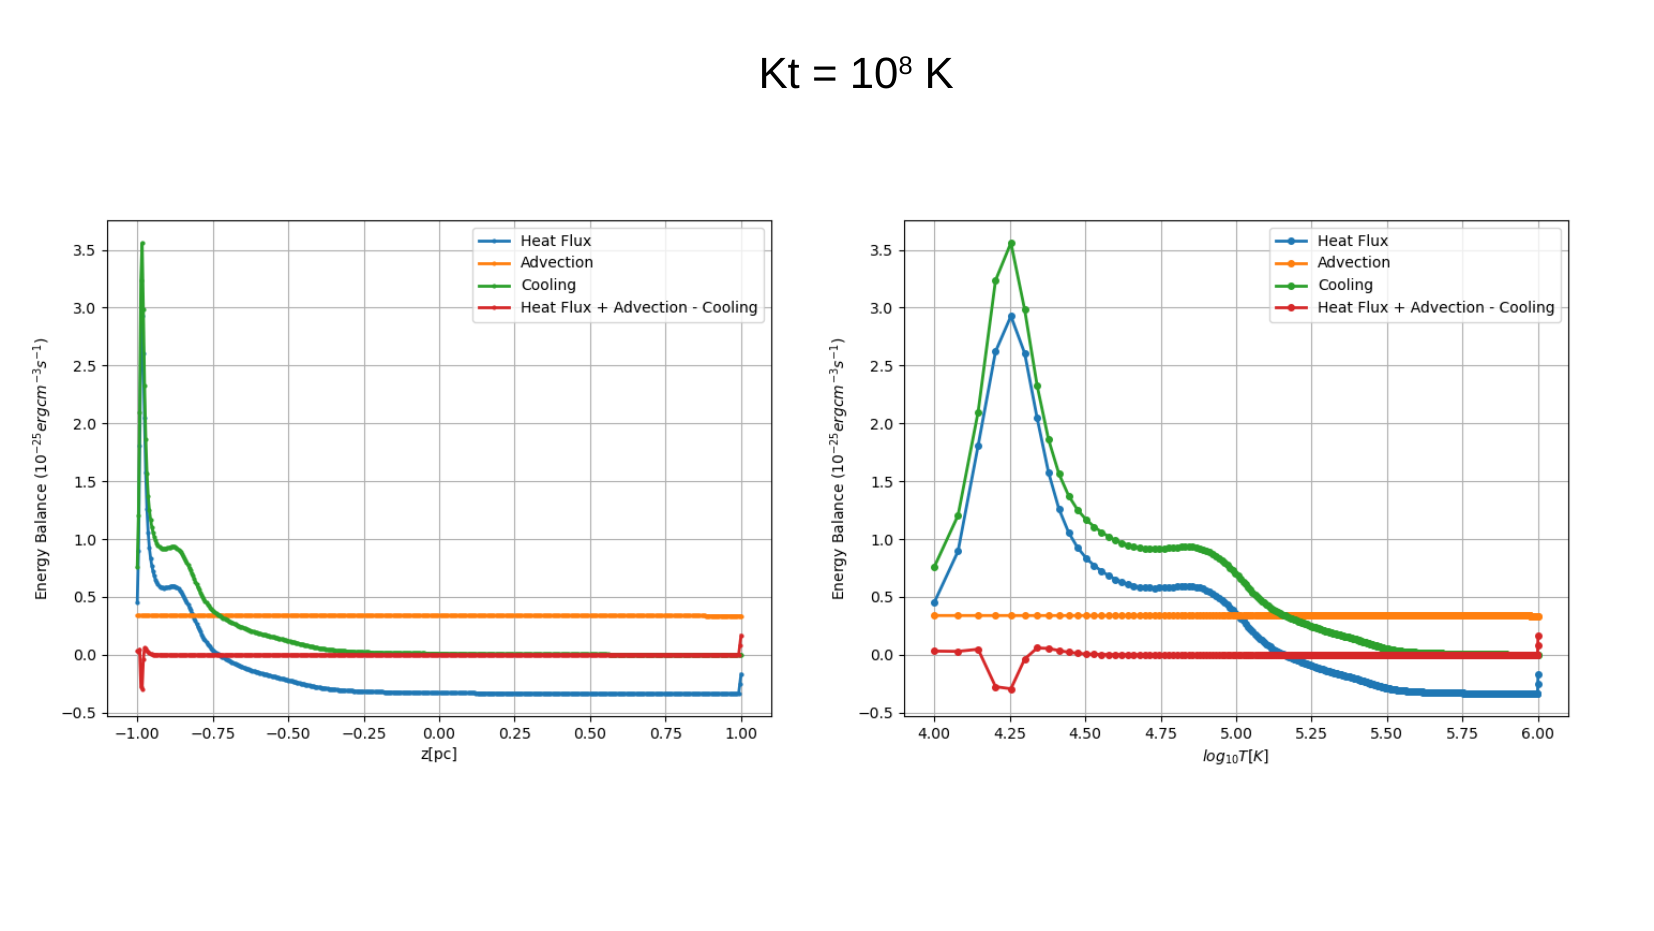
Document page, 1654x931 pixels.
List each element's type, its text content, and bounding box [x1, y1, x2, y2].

picture [0, 143, 1654, 787]
text_box Kt = 108 K [590, 29, 1123, 119]
